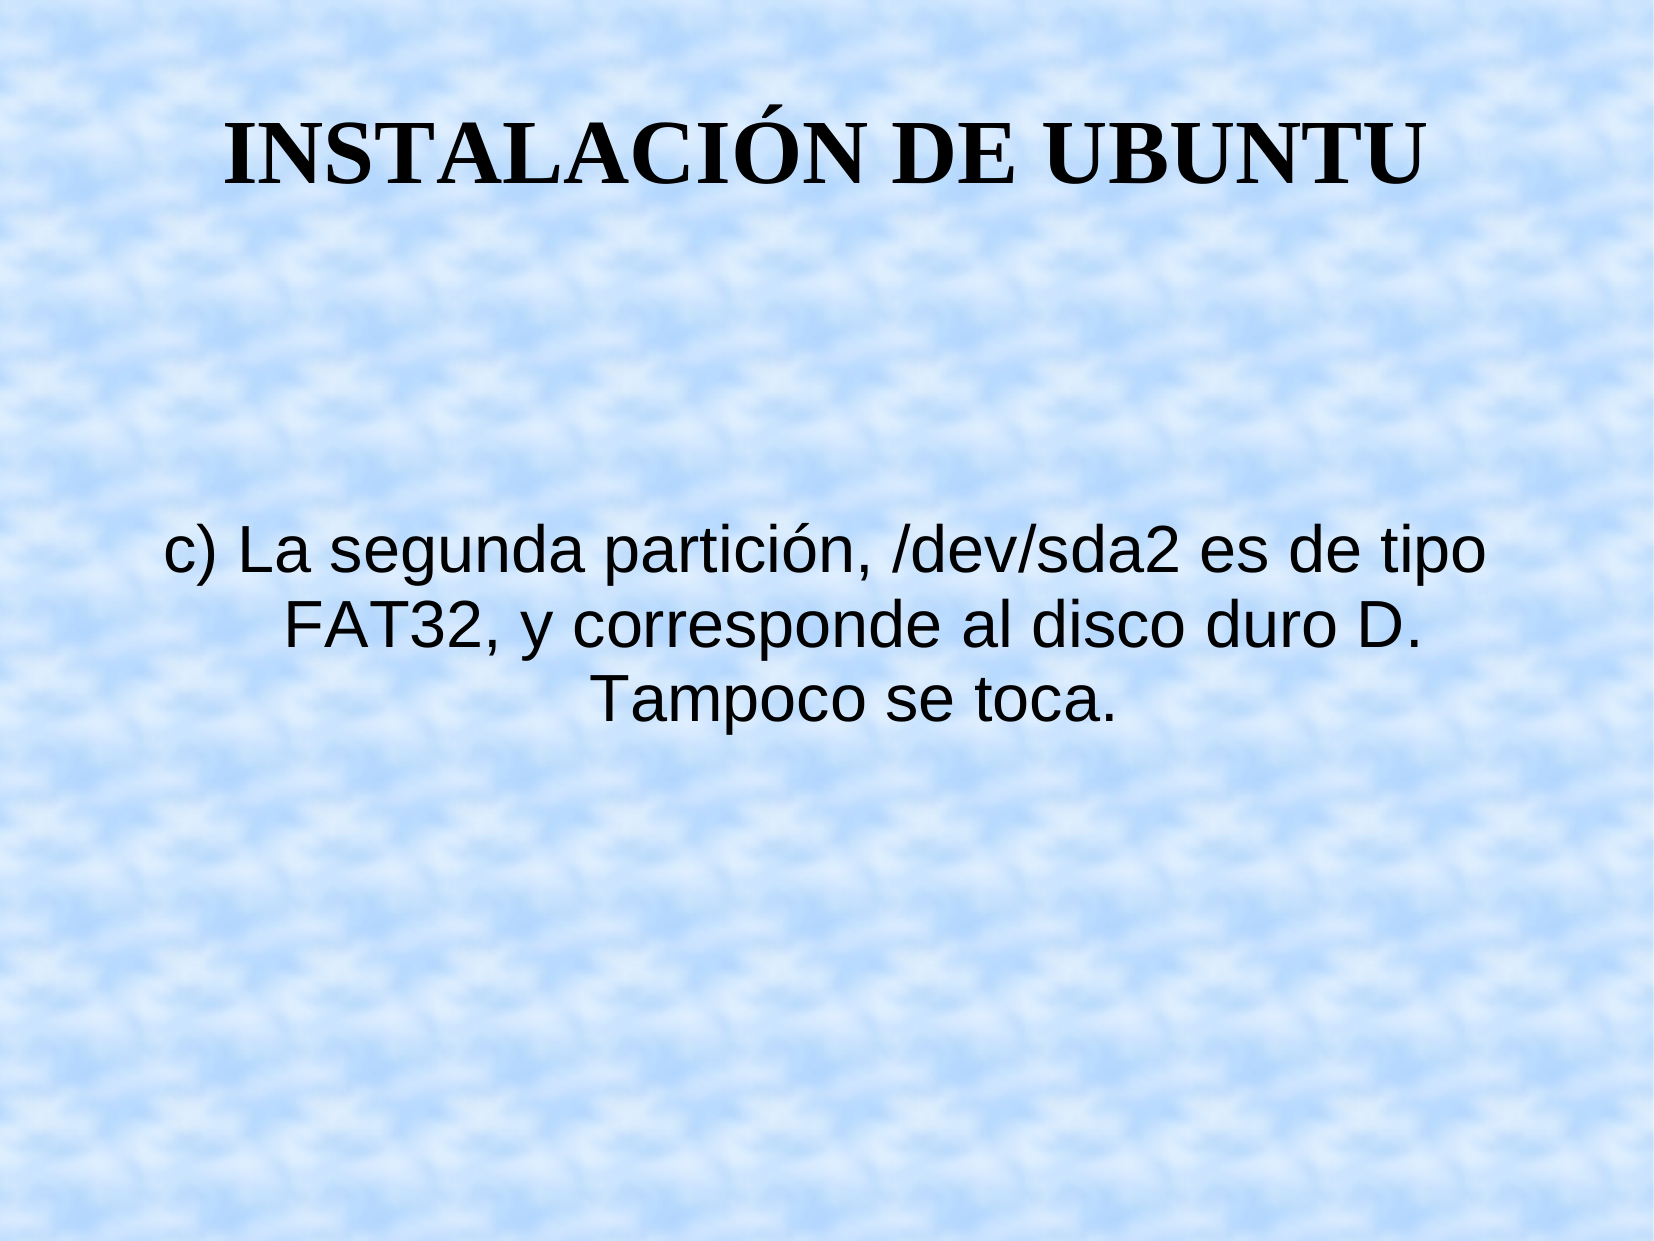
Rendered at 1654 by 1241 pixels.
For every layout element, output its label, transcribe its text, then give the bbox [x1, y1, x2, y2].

subtitle c) La segunda partición, /dev/sda2 es de tipo FAT32, y corresponde al disco duro D. Tampoco se toca. [82, 297, 1571, 1102]
picture [0, 0, 1654, 1241]
title INSTALACIÓN DE UBUNTU [82, 56, 1571, 249]
